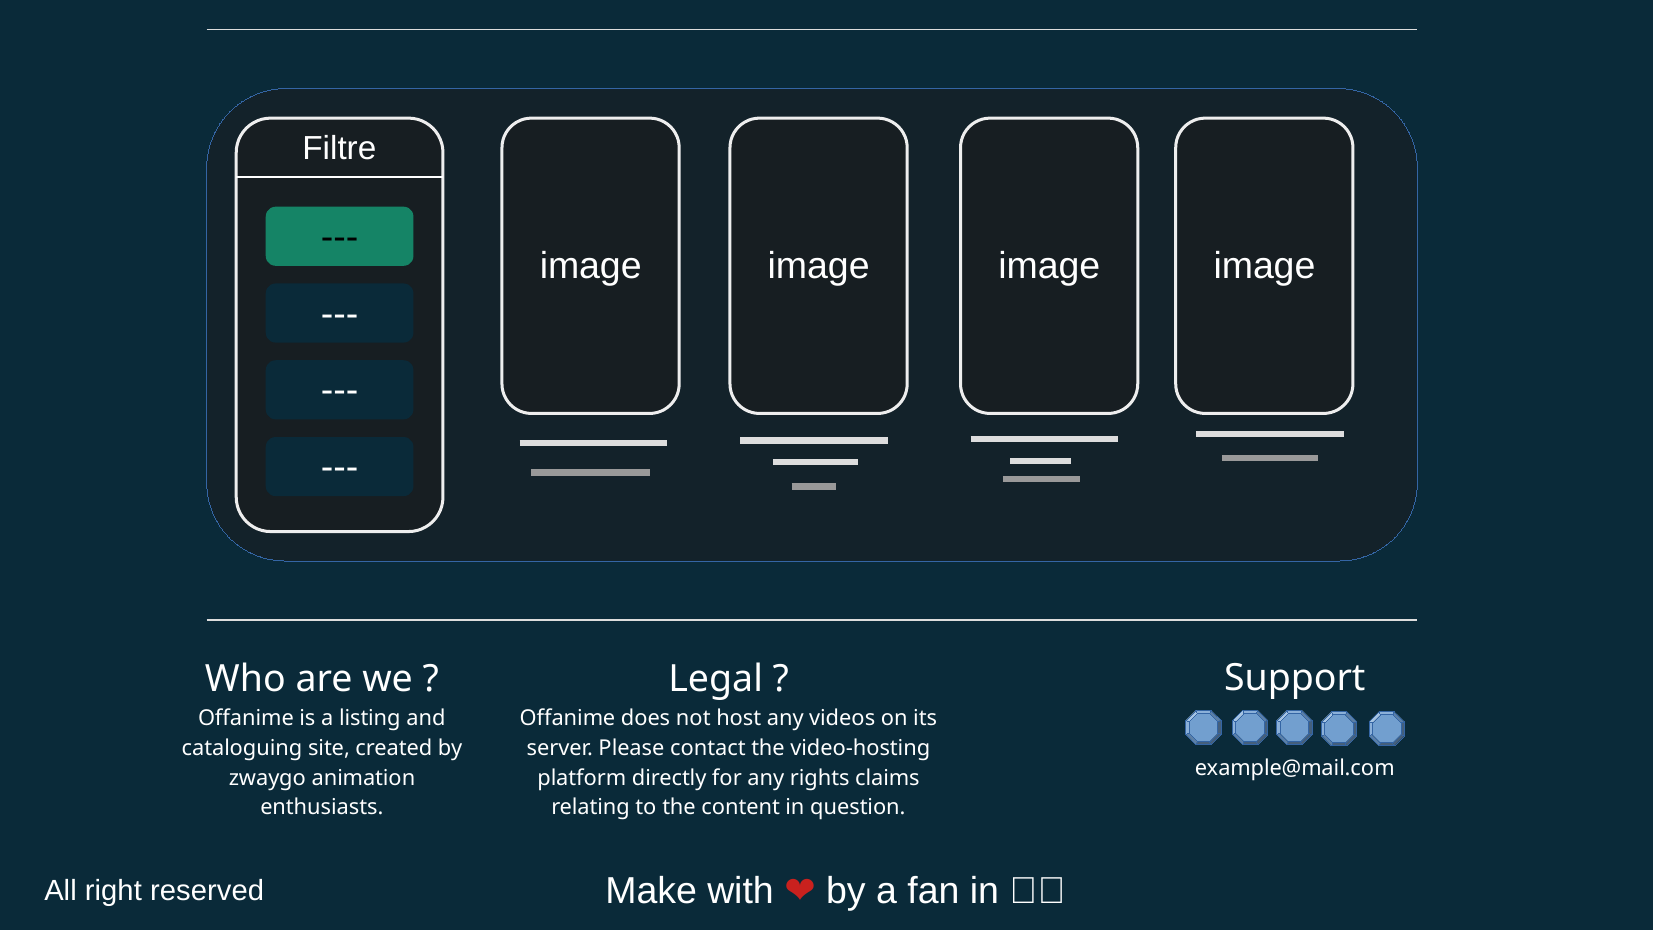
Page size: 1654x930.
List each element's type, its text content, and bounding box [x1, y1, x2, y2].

text_box [1186, 711, 1222, 745]
text_box [1369, 712, 1405, 746]
text_box Legal ? Offanime does not host any videos on its server. Please contact the video-hosting platform directly for any rights claims relating to the content in question. [486, 644, 971, 883]
text_box [1277, 710, 1313, 745]
text_box image [960, 118, 1138, 414]
text_box --- [265, 283, 414, 343]
text_box Support example@mail.com [1052, 642, 1537, 882]
text_box Who are we ? Offanime is a listing and cataloguing site, created by zwaygo animation enthusiasts. [157, 644, 486, 797]
text_box image [729, 118, 908, 414]
text_box Filtre [236, 118, 443, 178]
text_box [1233, 710, 1268, 745]
text_box [206, 88, 1418, 562]
text_box --- [265, 360, 414, 420]
text_box image [501, 118, 680, 414]
text_box --- [265, 437, 414, 497]
text_box [1321, 711, 1357, 746]
text_box All right reserved [29, 866, 296, 915]
text_box image [1175, 118, 1353, 414]
text_box Make with ❤️ by a fan in 🇫🇷 [590, 856, 1093, 922]
text_box --- [265, 206, 414, 266]
